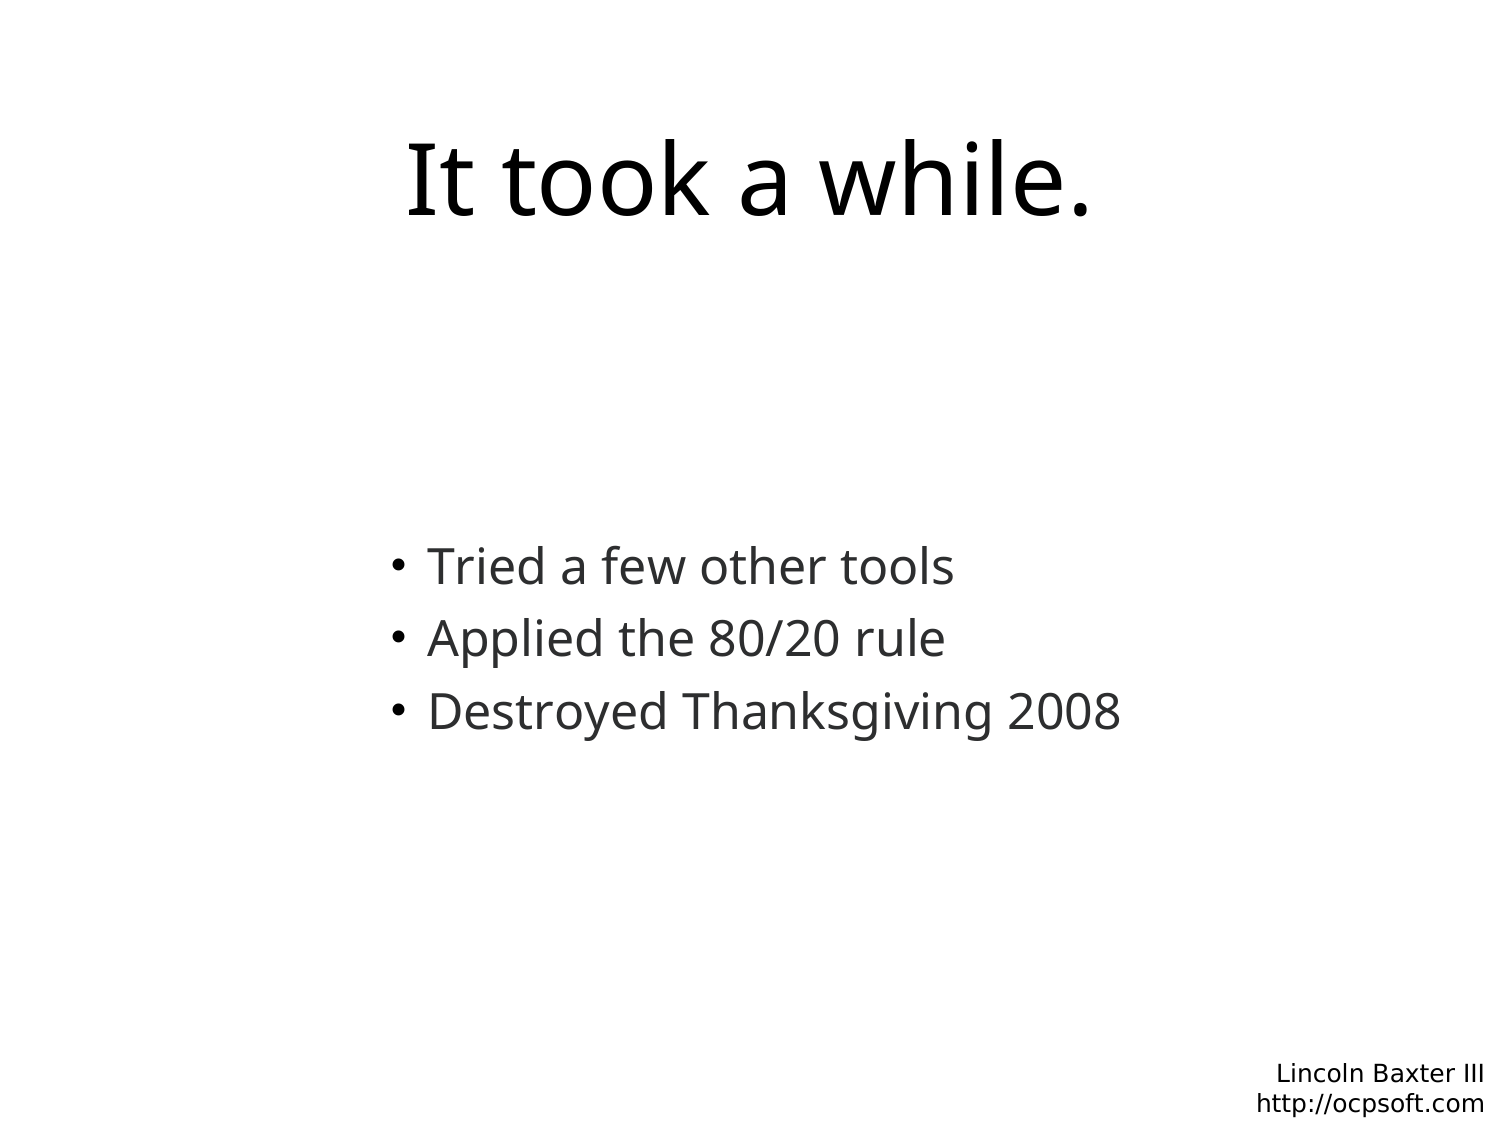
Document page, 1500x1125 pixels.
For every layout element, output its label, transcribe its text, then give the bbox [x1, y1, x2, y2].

list Tried a few other tools Applied the 80/20 rule Destroyed Thanksgiving 2008 [75, 337, 1425, 931]
title It took a while. [75, 104, 1425, 246]
